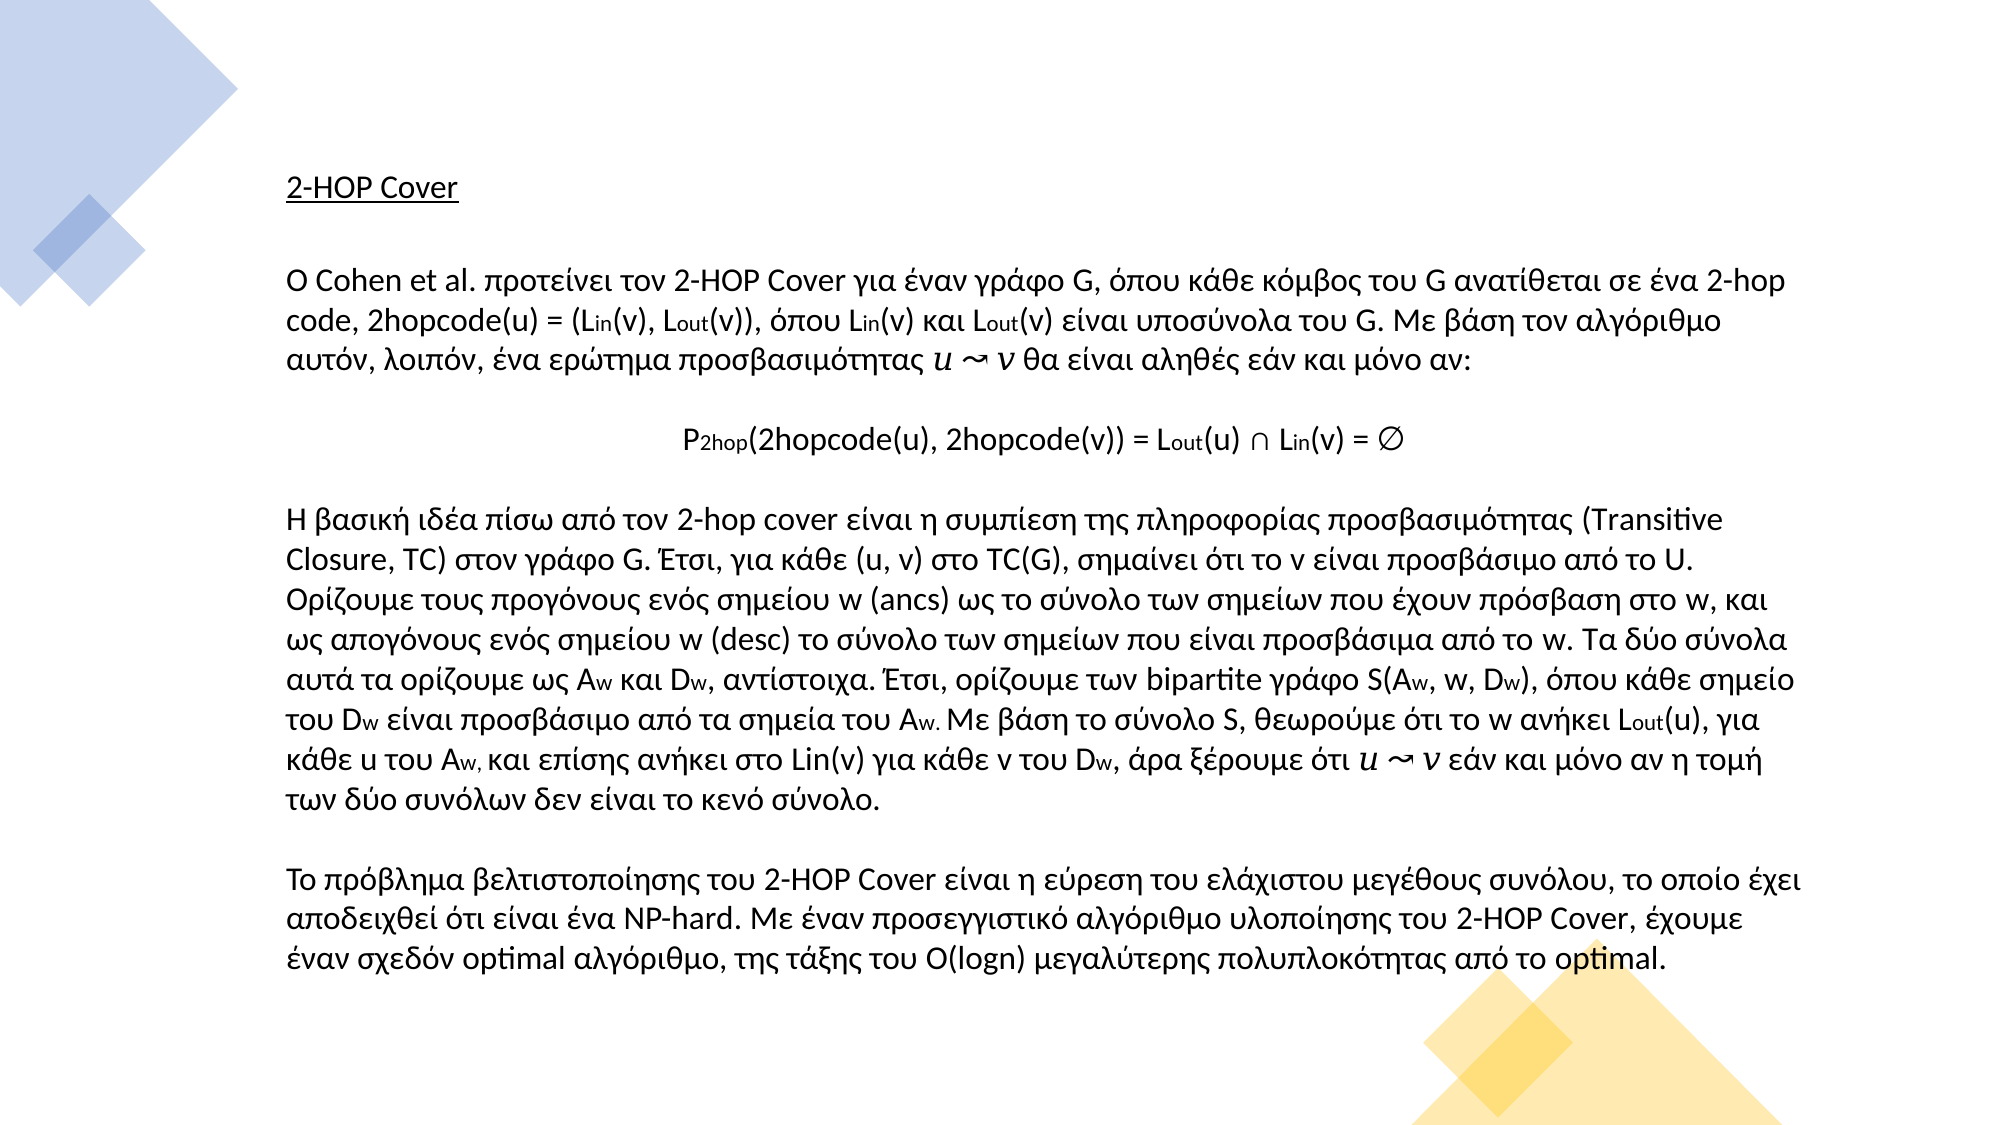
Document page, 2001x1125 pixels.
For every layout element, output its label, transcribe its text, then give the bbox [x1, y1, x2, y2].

text_box [0, 0, 2000, 1125]
text_box 2-HOP Cover [271, 157, 1272, 213]
text_box O Cohen et al. προτείνει τον 2-HOP Cover για έναν γράφο G, όπου κάθε κόμβος του G ανατίθεται σε ένα 2-hop code, 2hopcode(u) = (Lin(v), Lout(v)), όπου Lin(v) και Lout(v) είναι υποσύνολα του G. Με βάση τον αλγόριθμο αυτόν, λοιπόν, ένα ερώτημα προσβασιμότητας 𝑢 ↝ 𝑣 θα είναι αληθές εάν και μόνο αν: P2hop(2hopcode(u), 2hopcode(v)) = Lout(u) ∩ Lin(v) = ∅ Η βασική ιδέα πίσω από τον 2-hop cover είναι η συμπίεση της πληροφορίας προσβασιμότητας (Transitive Closure, TC) στον γράφο G. Έτσι, για κάθε (u, v) στο TC(G), σημαίνει ότι το v είναι προσβάσιμο από το U. Ορίζουμε τους προγόνους ενός σημείου w (ancs) ως το σύνολο των σημείων που έχουν πρόσβαση στο w, και ως απογόνους ενός σημείου w (desc) το σύνολο των σημείων που είναι προσβάσιμα από το w. Τα δύο σύνολα αυτά τα ορίζουμε ως Aw και Dw, αντίστοιχα. Έτσι, ορίζουμε των bipartite γράφο S(Aw, w, Dw), όπου κάθε σημείο του Dw είναι προσβάσιμο από τα σημεία του Αw. Με βάση το σύνολο S, θεωρούμε ότι το w ανήκει Lout(u), για κάθε u του Aw, και επίσης ανήκει στο Lin(v) για κάθε v του Dw, άρα ξέρουμε ότι 𝑢 ↝ 𝑣 εάν και μόνο αν η τομή των δύο συνόλων δεν είναι το κενό σύνολο. Το πρόβλημα βελτιστοποίησης του 2-HOP Cover είναι η εύρεση του ελάχιστου μεγέθους συνόλου, το οποίο έχει αποδειχθεί ότι είναι ένα NP-hard. Με έναν προσεγγιστικό αλγόριθμο υλοποίησης του 2-HOP Cover, έχουμε έναν σχεδόν optimal αλγόριθμο, της τάξης του O(logn) μεγαλύτερης πολυπλοκότητας από το optimal. [271, 250, 1819, 993]
